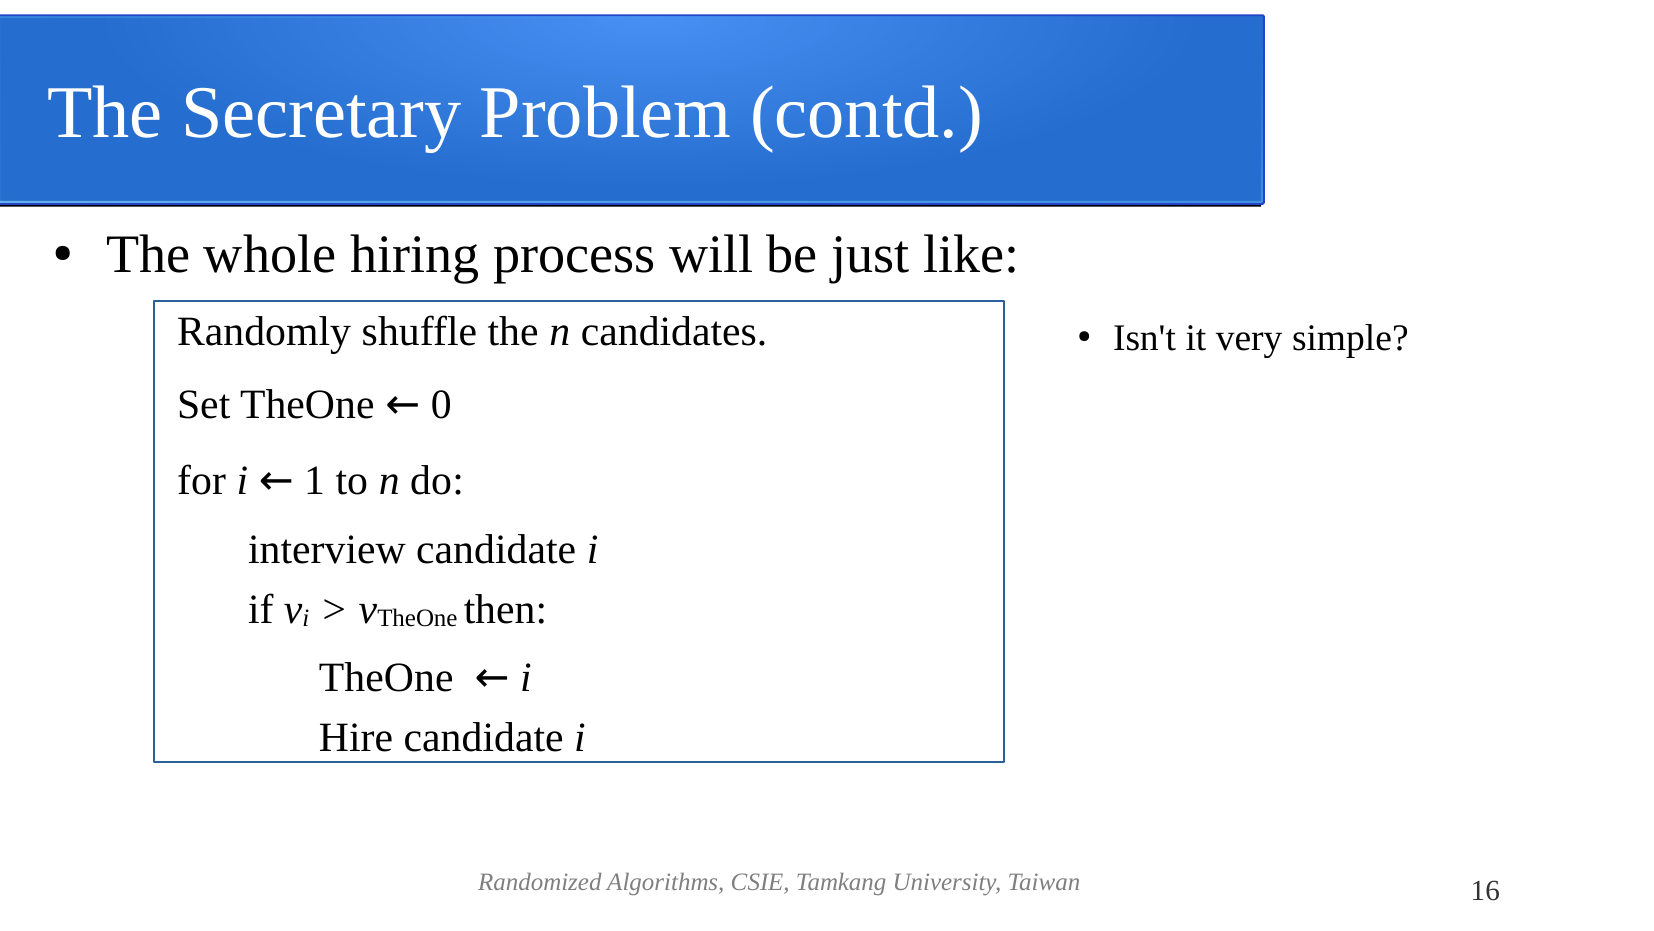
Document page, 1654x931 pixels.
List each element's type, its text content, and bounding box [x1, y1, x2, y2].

text_box Isn't it very simple? [1062, 309, 1489, 367]
list The whole hiring process will be just like: Randomly shuffle the n candidates. Set TheOne ← 0 for i ← 1 to n do: interview candidate i if vi > vTheOne then: TheOne ← i Hire candidate i [35, 224, 1524, 839]
title The Secretary Problem (contd.) [47, 35, 1199, 189]
